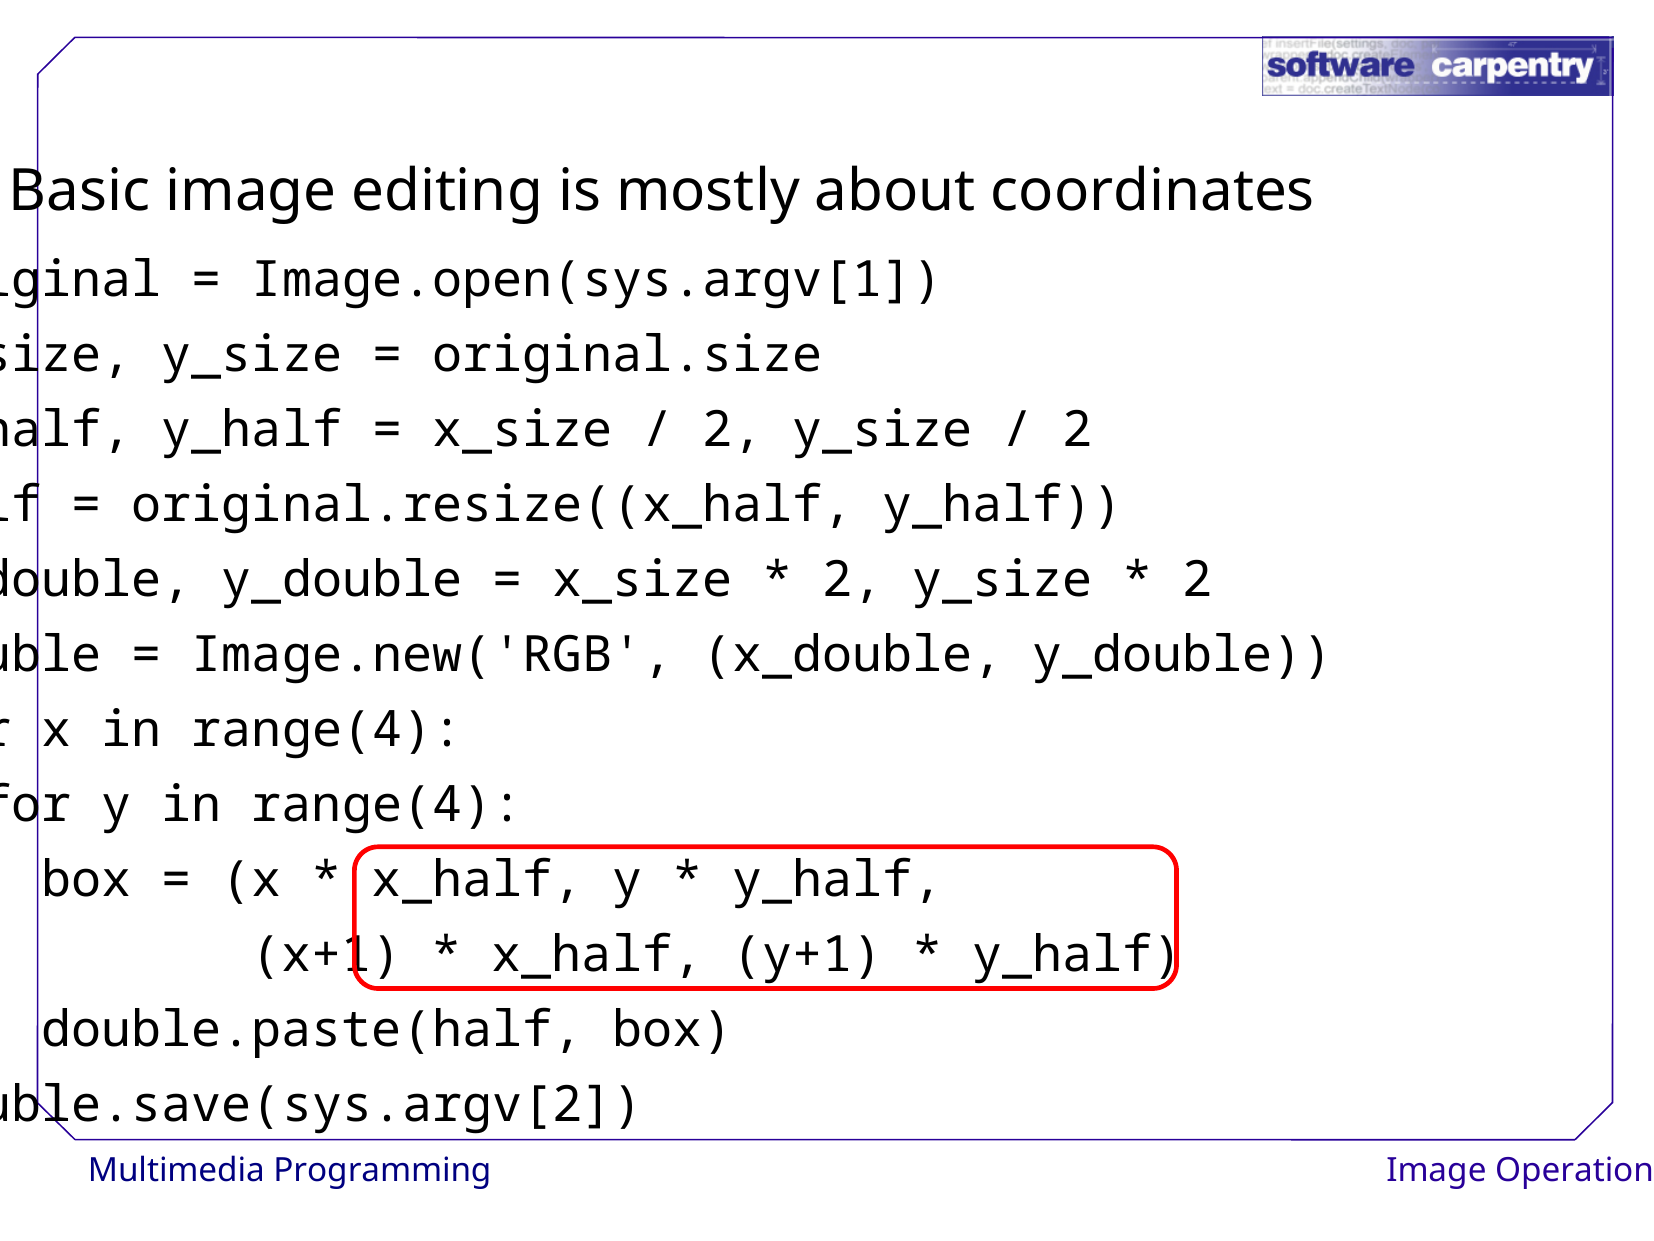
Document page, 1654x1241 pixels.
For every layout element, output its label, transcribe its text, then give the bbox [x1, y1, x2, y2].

text_box original = Image.open(sys.argv[1]) x_size, y_size = original.size x_half, y_half = x_size / 2, y_size / 2 half = original.resize((x_half, y_half)) x_double, y_double = x_size * 2, y_size * 2 double = Image.new('RGB', (x_double, y_double)) for x in range(4): for y in range(4): box = (x * x_half, y * y_half, (x+1) * x_half, (y+1) * y_half) double.paste(half, box) double.save(sys.argv[2]) [0, 223, 1497, 1140]
picture [1262, 36, 1614, 96]
text_box Basic image editing is mostly about coordinates [0, 109, 1480, 223]
